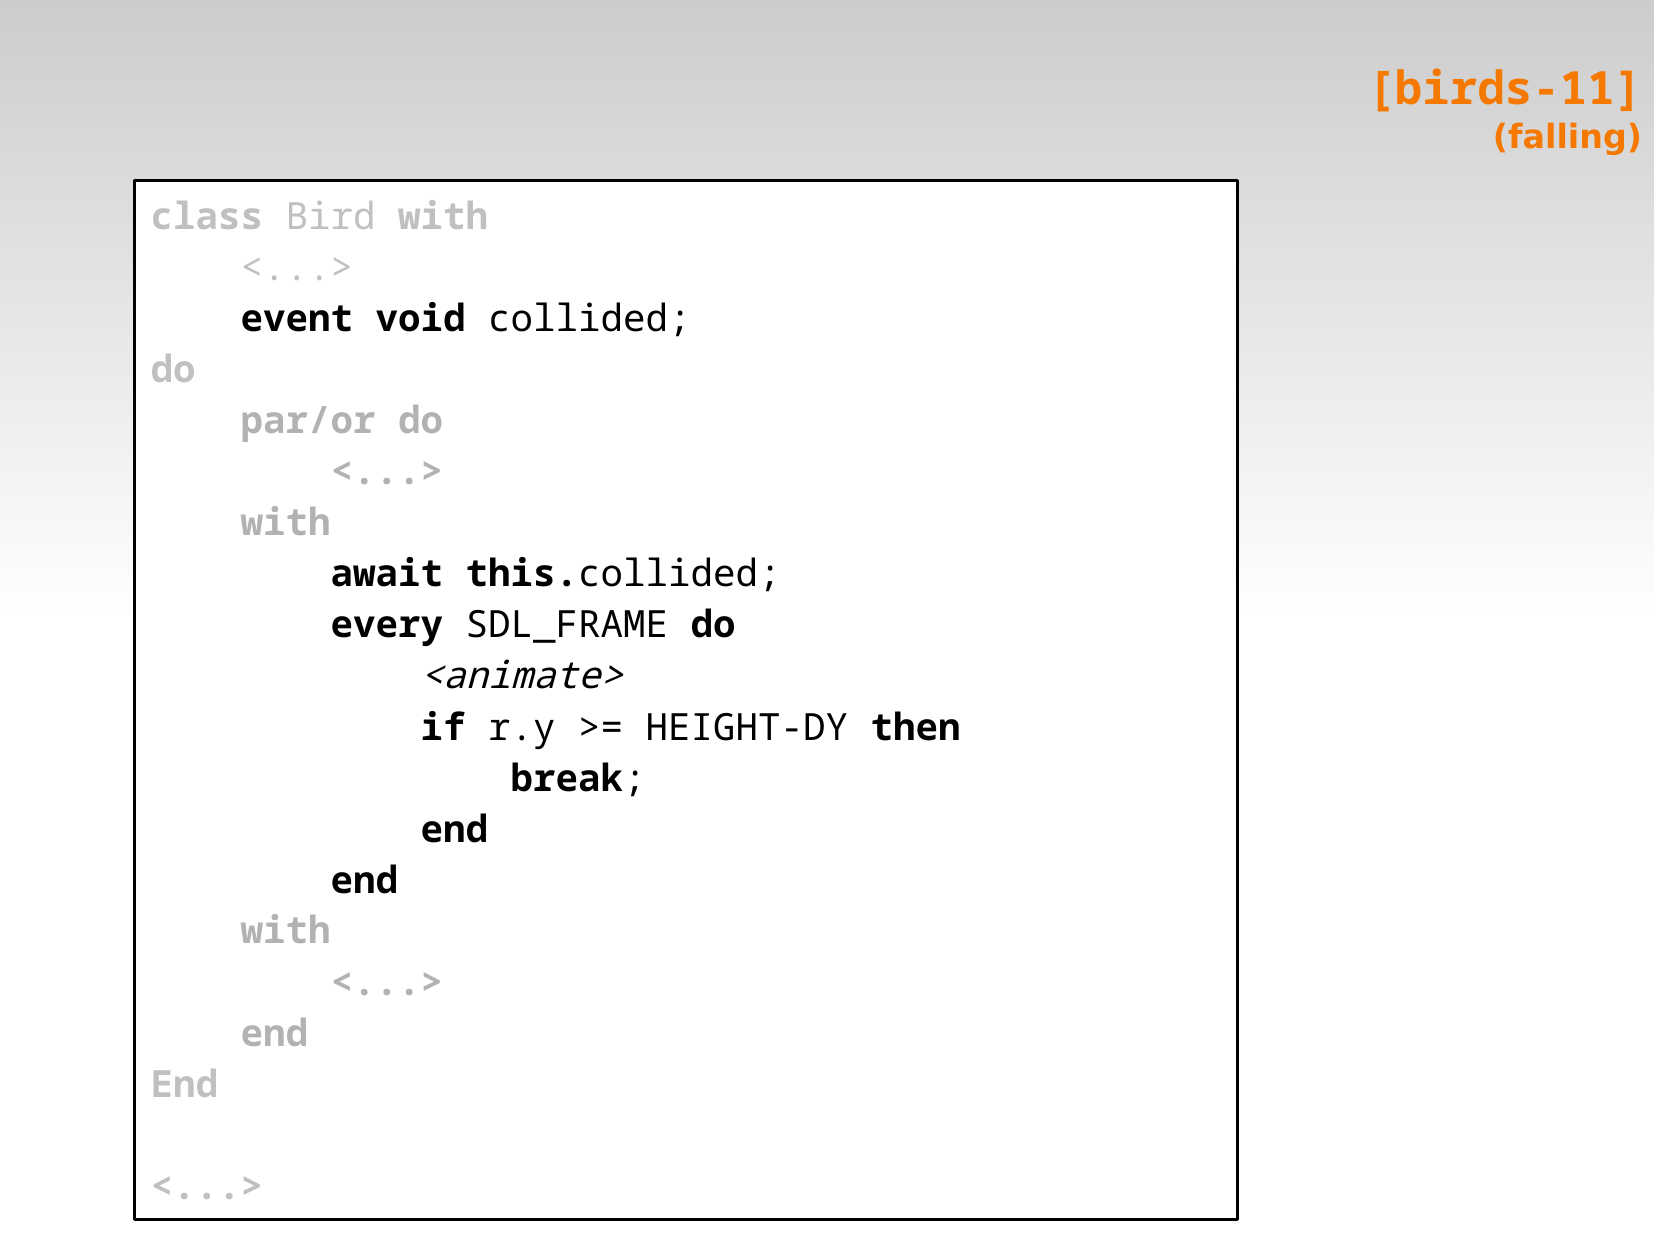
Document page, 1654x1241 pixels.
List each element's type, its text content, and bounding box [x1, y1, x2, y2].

text_box class Bird with <...> event void collided; do par/or do <...> with await this.collided; every SDL_FRAME do <animate> if r.y >= HEIGHT-DY then break; end end with <...> end End <...> [134, 180, 1238, 1092]
title [birds-11] (falling) [154, 2, 1643, 210]
